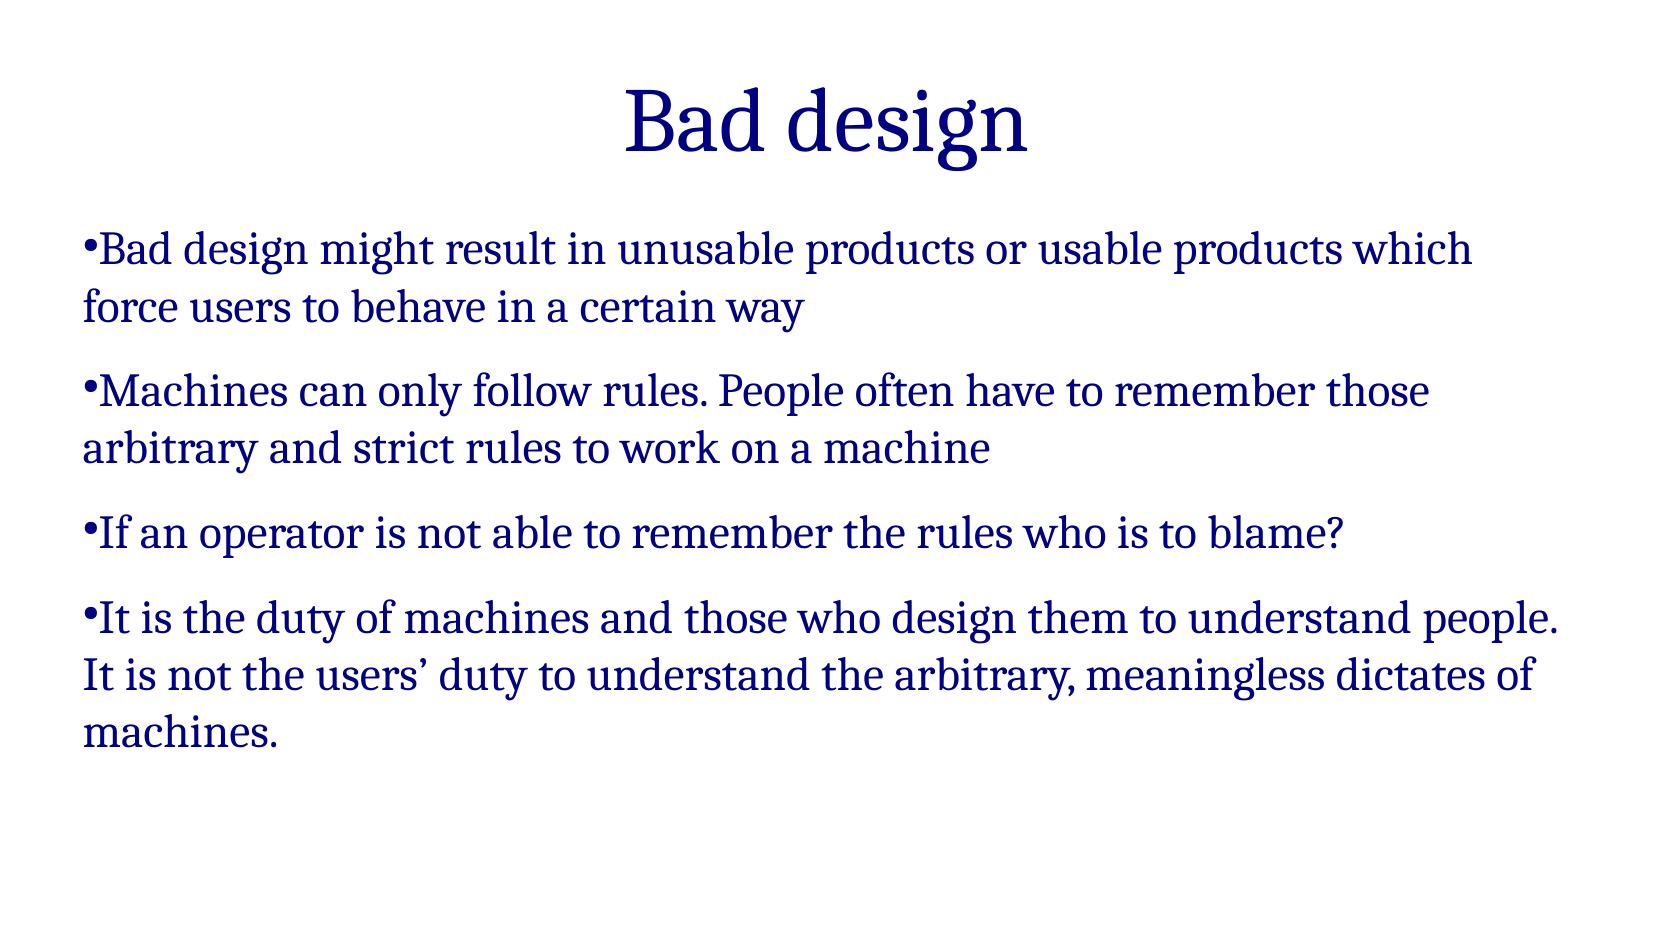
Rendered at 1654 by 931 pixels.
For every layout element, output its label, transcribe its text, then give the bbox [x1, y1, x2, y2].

title Bad design [82, 37, 1571, 193]
list Bad design might result in unusable products or usable products which force users to behave in a certain way Machines can only follow rules. People often have to remember those arbitrary and strict rules to work on a machine If an operator is not able to remember the rules who is to blame? It is the duty of machines and those who design them to understand people. It is not the users’ duty to understand the arbitrary, meaningless dictates of machines. [82, 217, 1571, 758]
